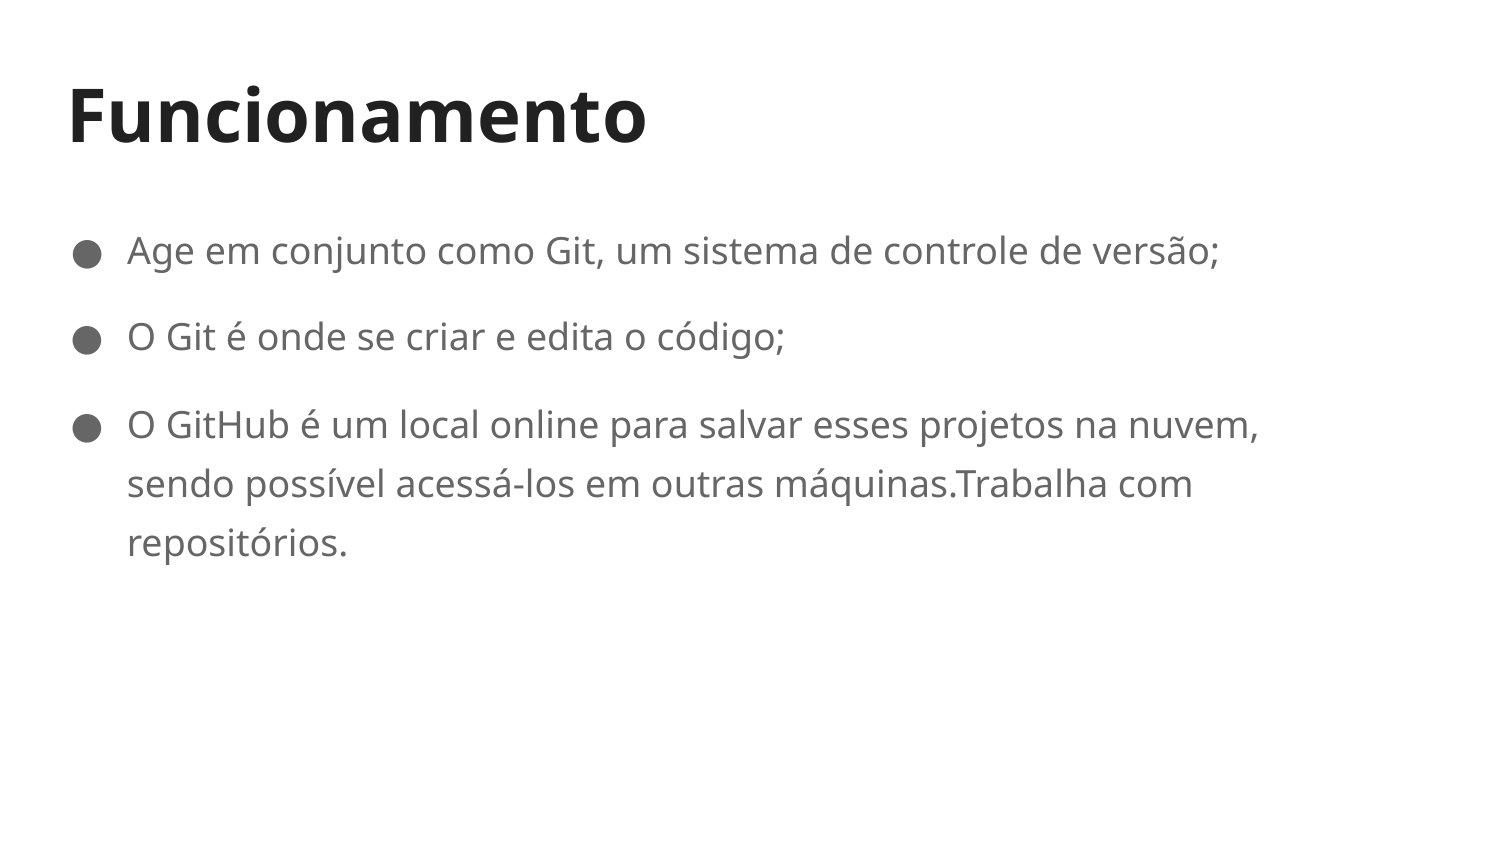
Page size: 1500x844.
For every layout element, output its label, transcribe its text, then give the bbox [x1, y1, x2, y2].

title Funcionamento [51, 48, 1449, 180]
text_box O GitHub é um local online para salvar esses projetos na nuvem, sendo possível acessá-los em outras máquinas.Trabalha com repositórios. [37, 383, 1388, 549]
list Age em conjunto como Git, um sistema de controle de versão; [37, 201, 1397, 296]
text_box O Git é onde se criar e edita o código; [37, 295, 856, 383]
